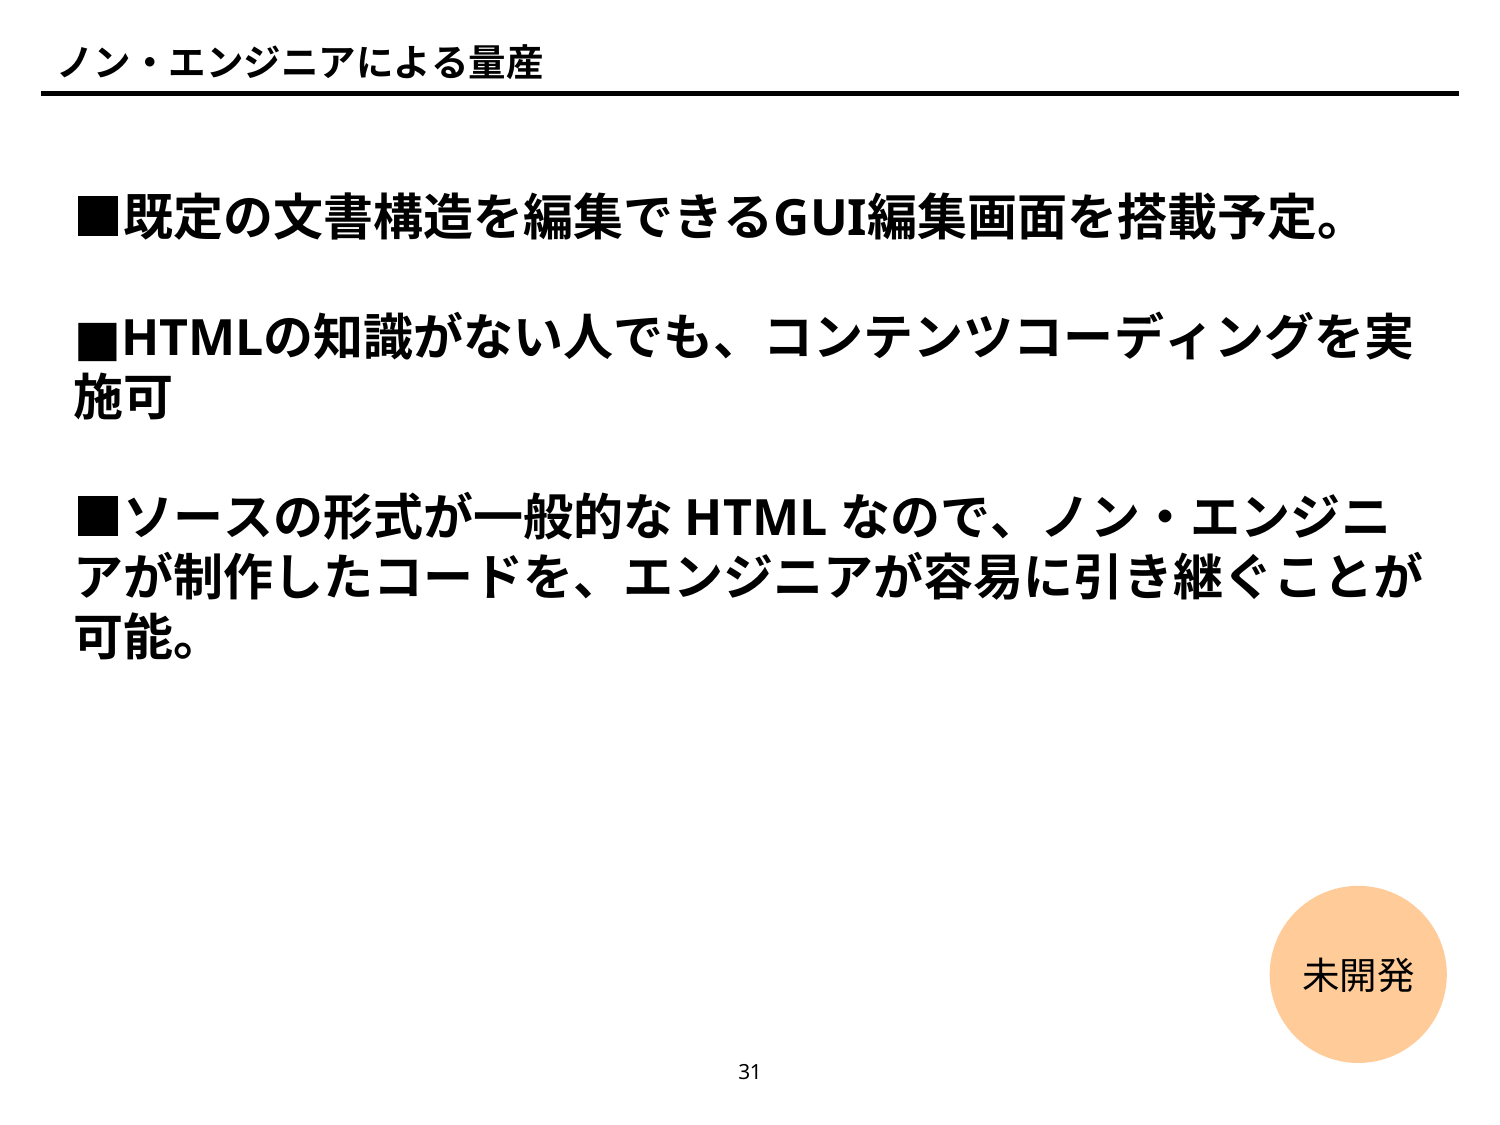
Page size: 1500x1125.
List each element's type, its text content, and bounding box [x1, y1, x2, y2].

title ノン・エンジニアによる量産 [41, 33, 1459, 87]
text_box ■既定の文書構造を編集できるGUI編集画面を搭載予定。 ■HTMLの知識がない人でも、コンテンツコーディングを実施可 ■ソースの形式が一般的な HTML なので、ノン・エンジニアが制作したコードを、エンジニアが容易に引き継ぐことが可能。 [59, 237, 1447, 613]
text_box 未開発 [1269, 885, 1447, 1063]
